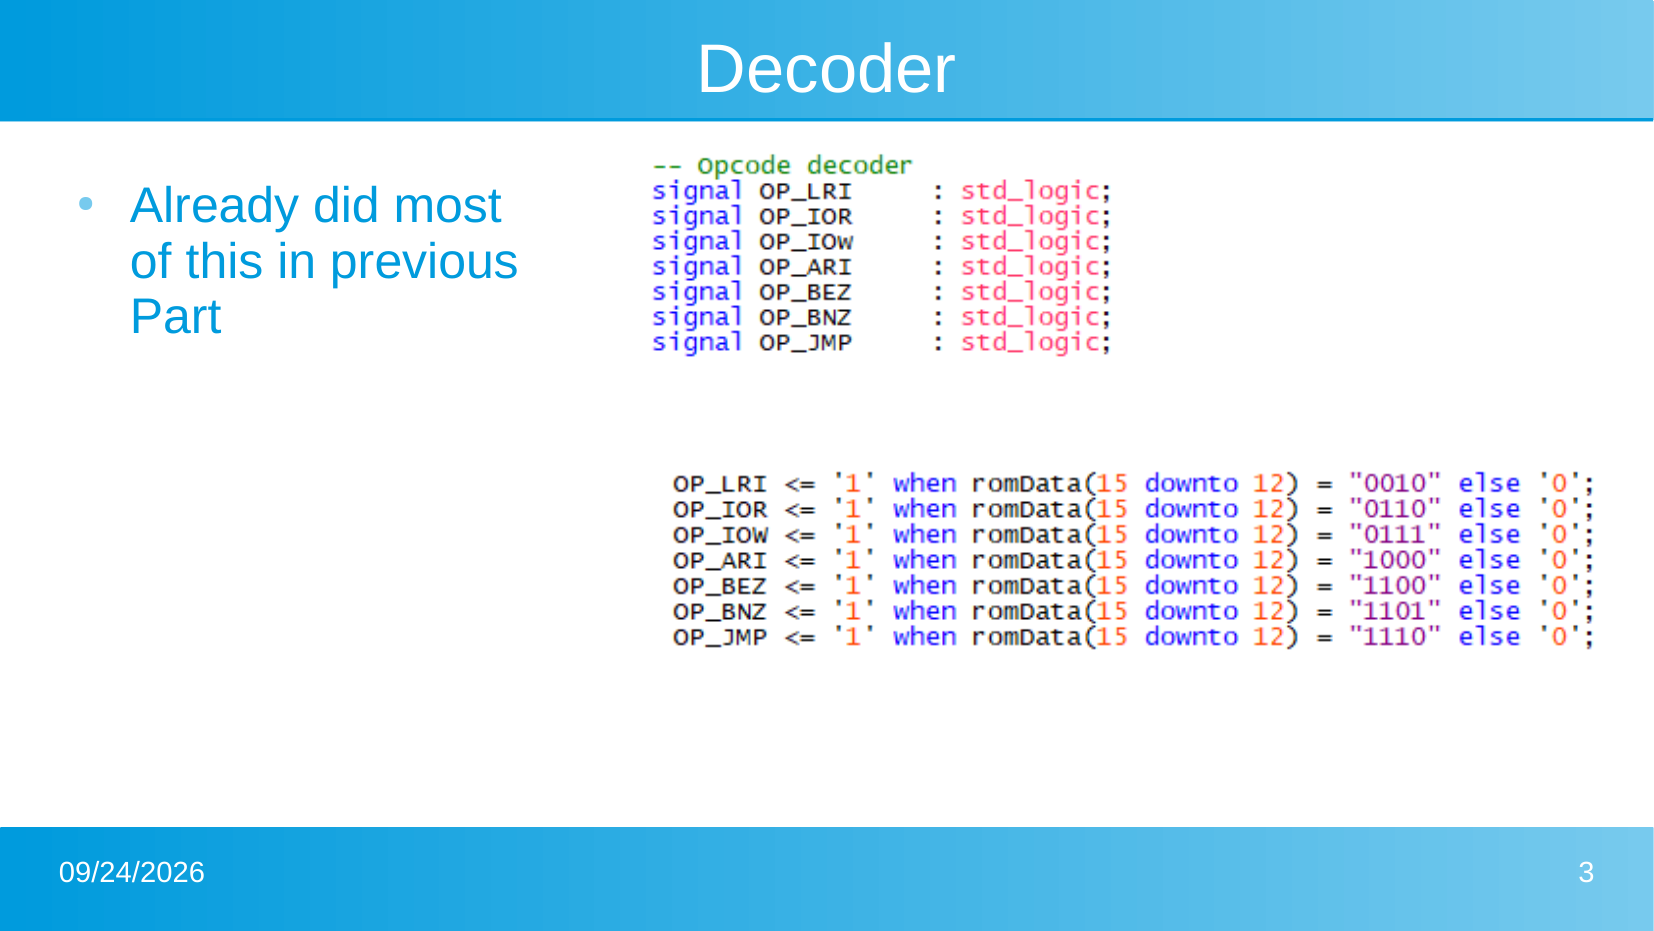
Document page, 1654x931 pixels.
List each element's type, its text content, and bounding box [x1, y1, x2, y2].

list Already did most of this in previous Part [59, 177, 526, 768]
title Decoder [59, 29, 1595, 108]
picture [651, 449, 1621, 676]
picture [637, 149, 1126, 376]
